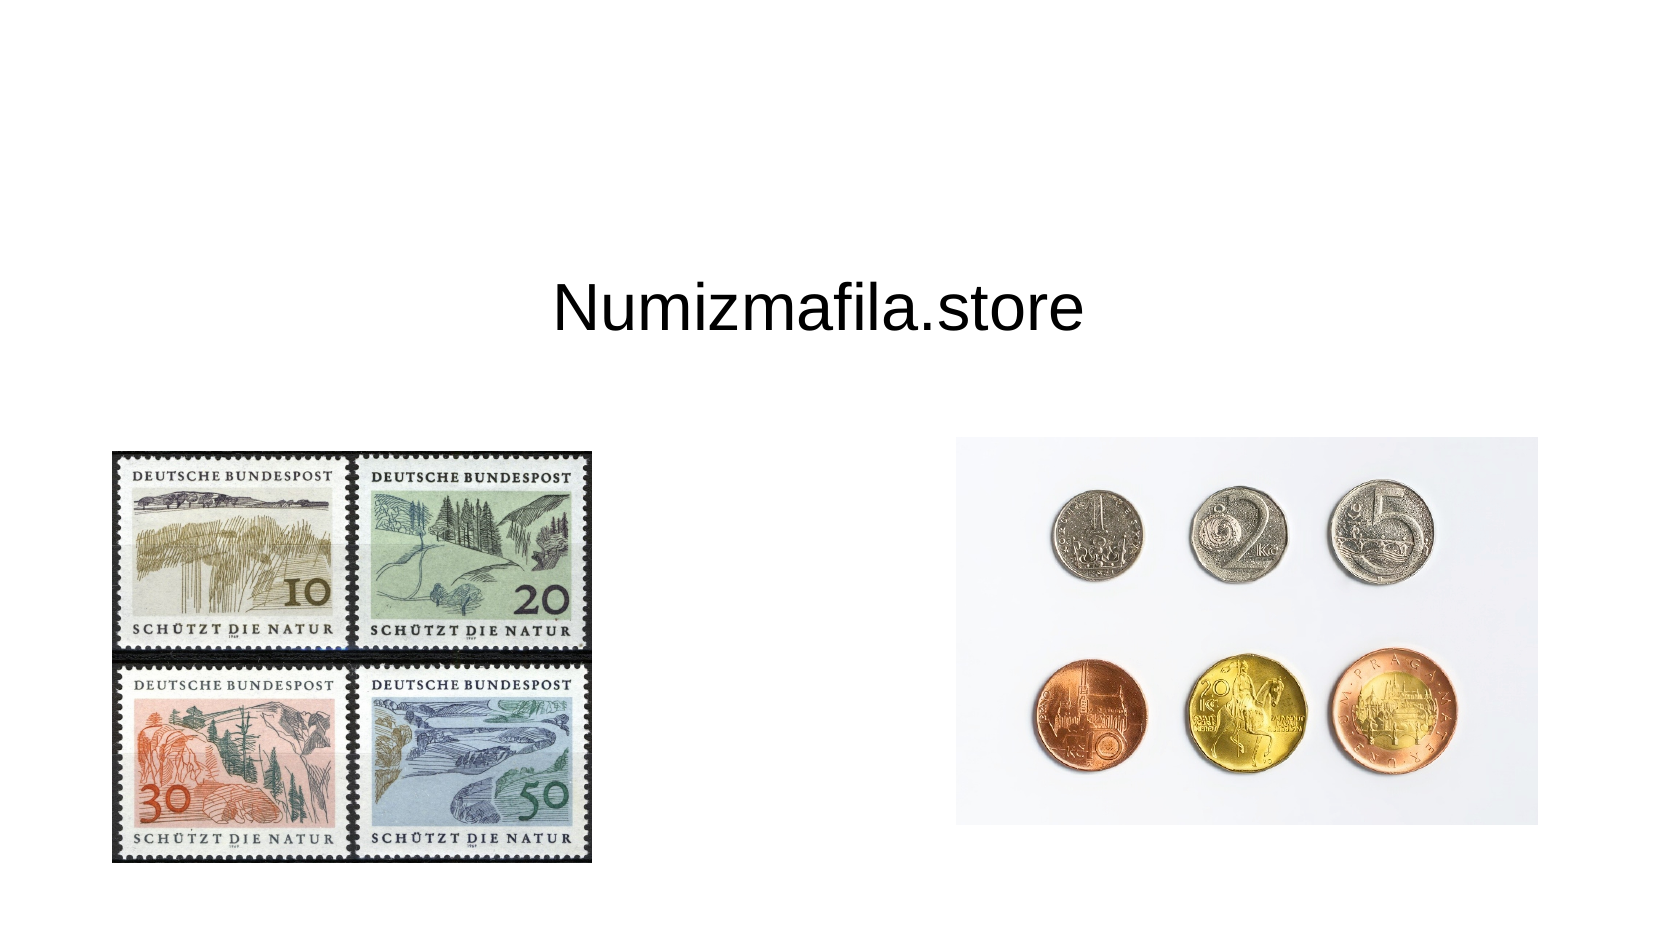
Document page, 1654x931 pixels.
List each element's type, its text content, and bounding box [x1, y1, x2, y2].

picture [112, 451, 592, 863]
picture [956, 437, 1538, 826]
subtitle Numizmafila.store [75, 37, 1564, 577]
